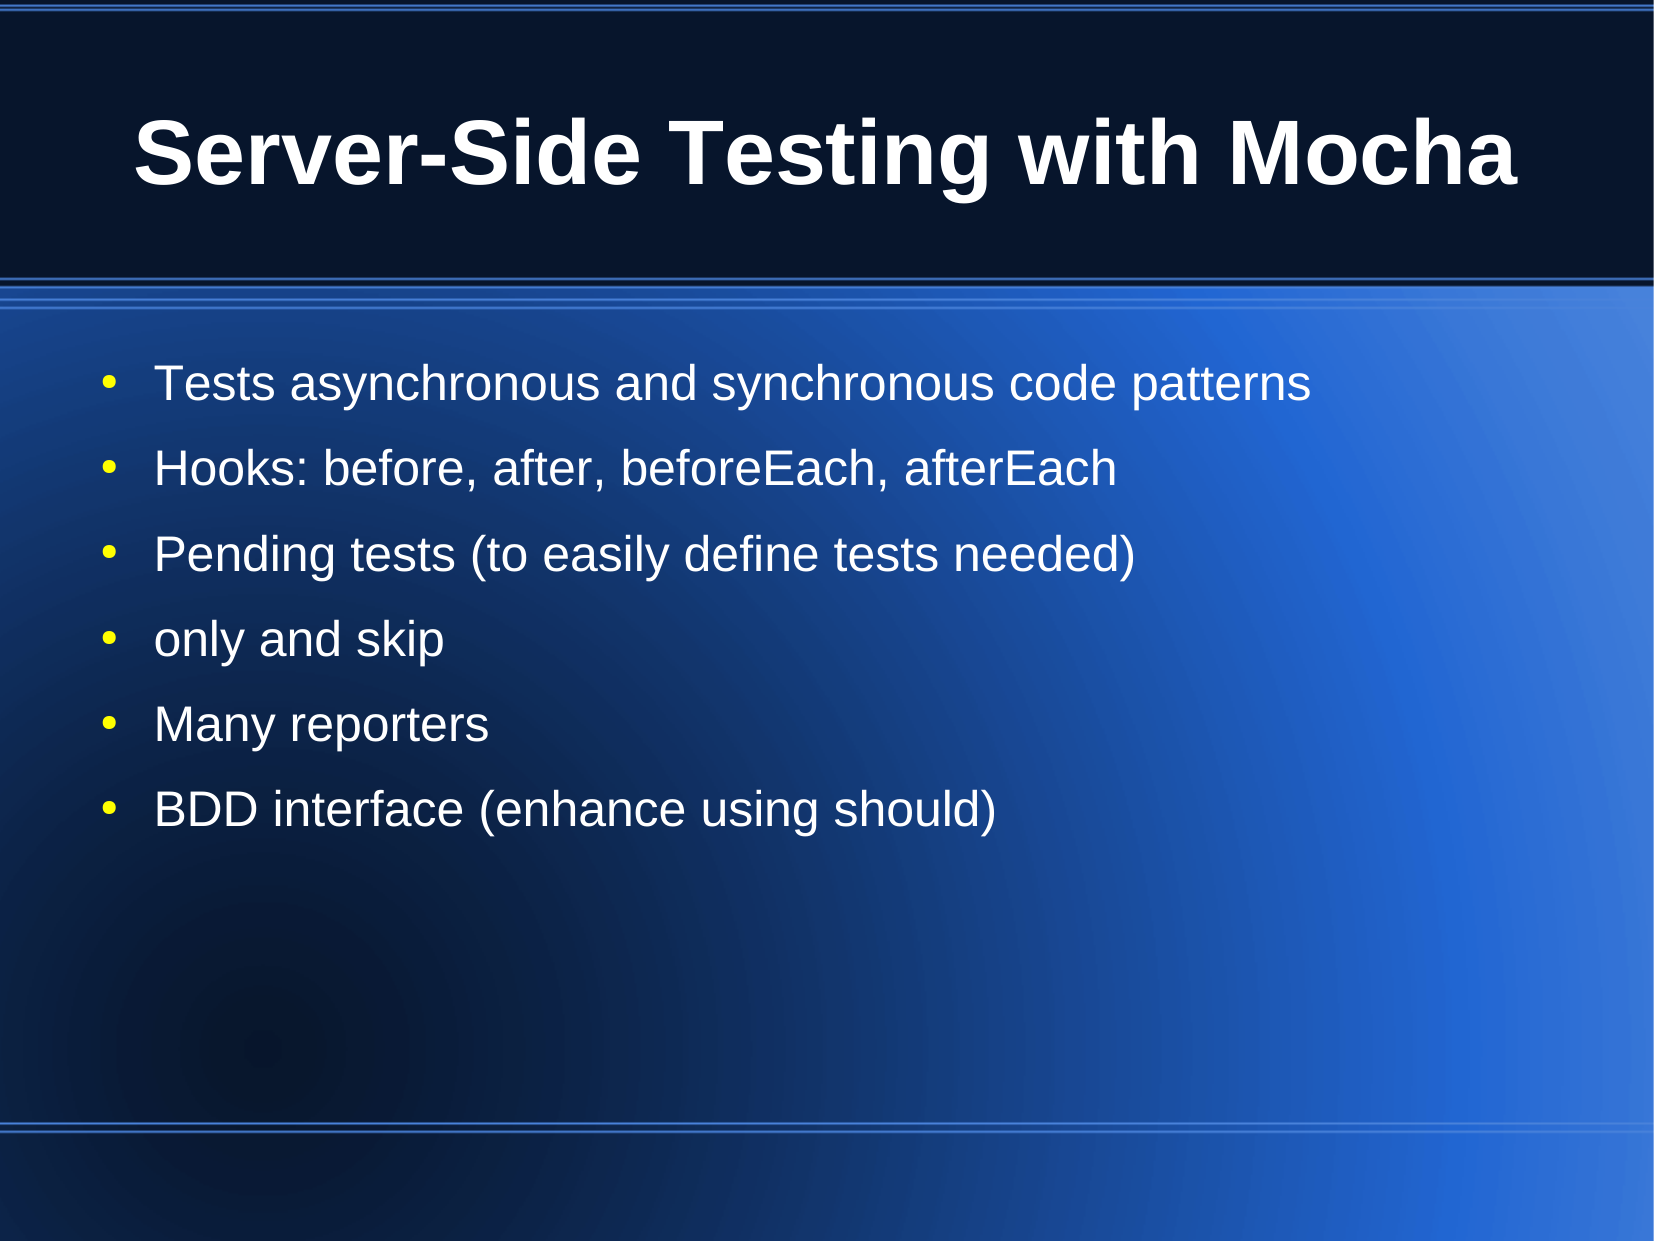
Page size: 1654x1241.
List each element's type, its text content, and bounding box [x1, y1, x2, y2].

picture [0, 0, 1654, 1241]
title Server-Side Testing with Mocha [82, 49, 1571, 257]
list Tests asynchronous and synchronous code patterns Hooks: before, after, beforeEach, afterEach Pending tests (to easily define tests needed) only and skip Many reporters BDD interface (enhance using should) [82, 355, 1571, 1174]
